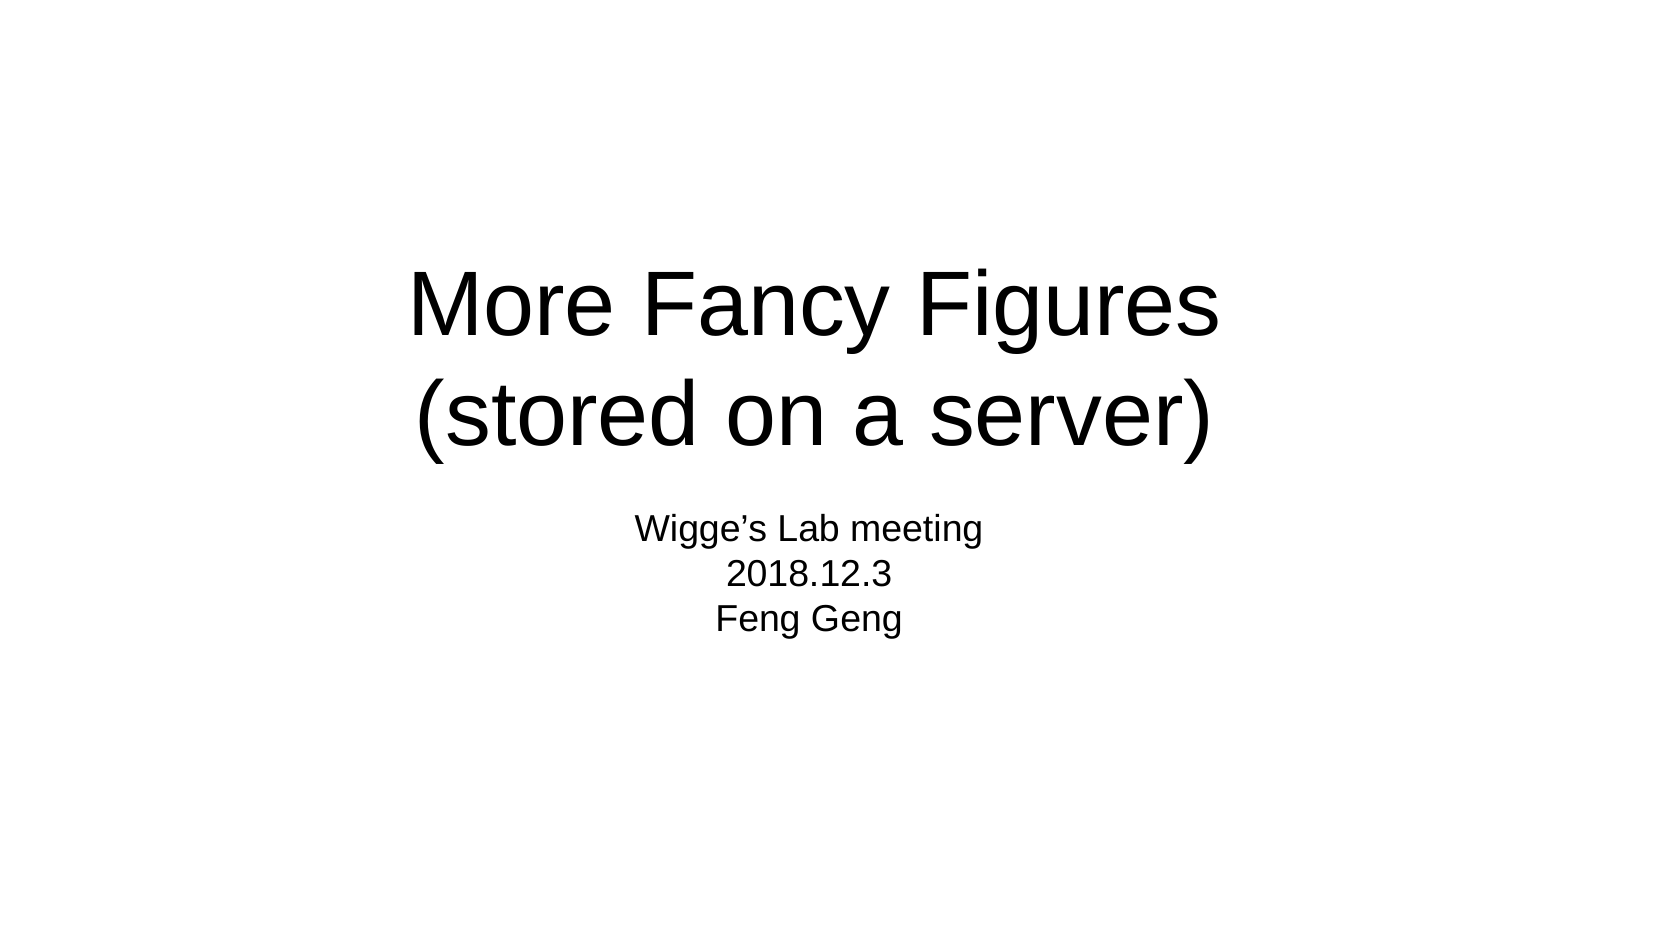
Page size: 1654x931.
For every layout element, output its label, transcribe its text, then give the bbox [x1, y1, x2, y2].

text_box More Fancy Figures (stored on a server) [71, 254, 1560, 563]
text_box Wigge’s Lab meeting 2018.12.3 Feng Geng [366, 496, 1252, 637]
